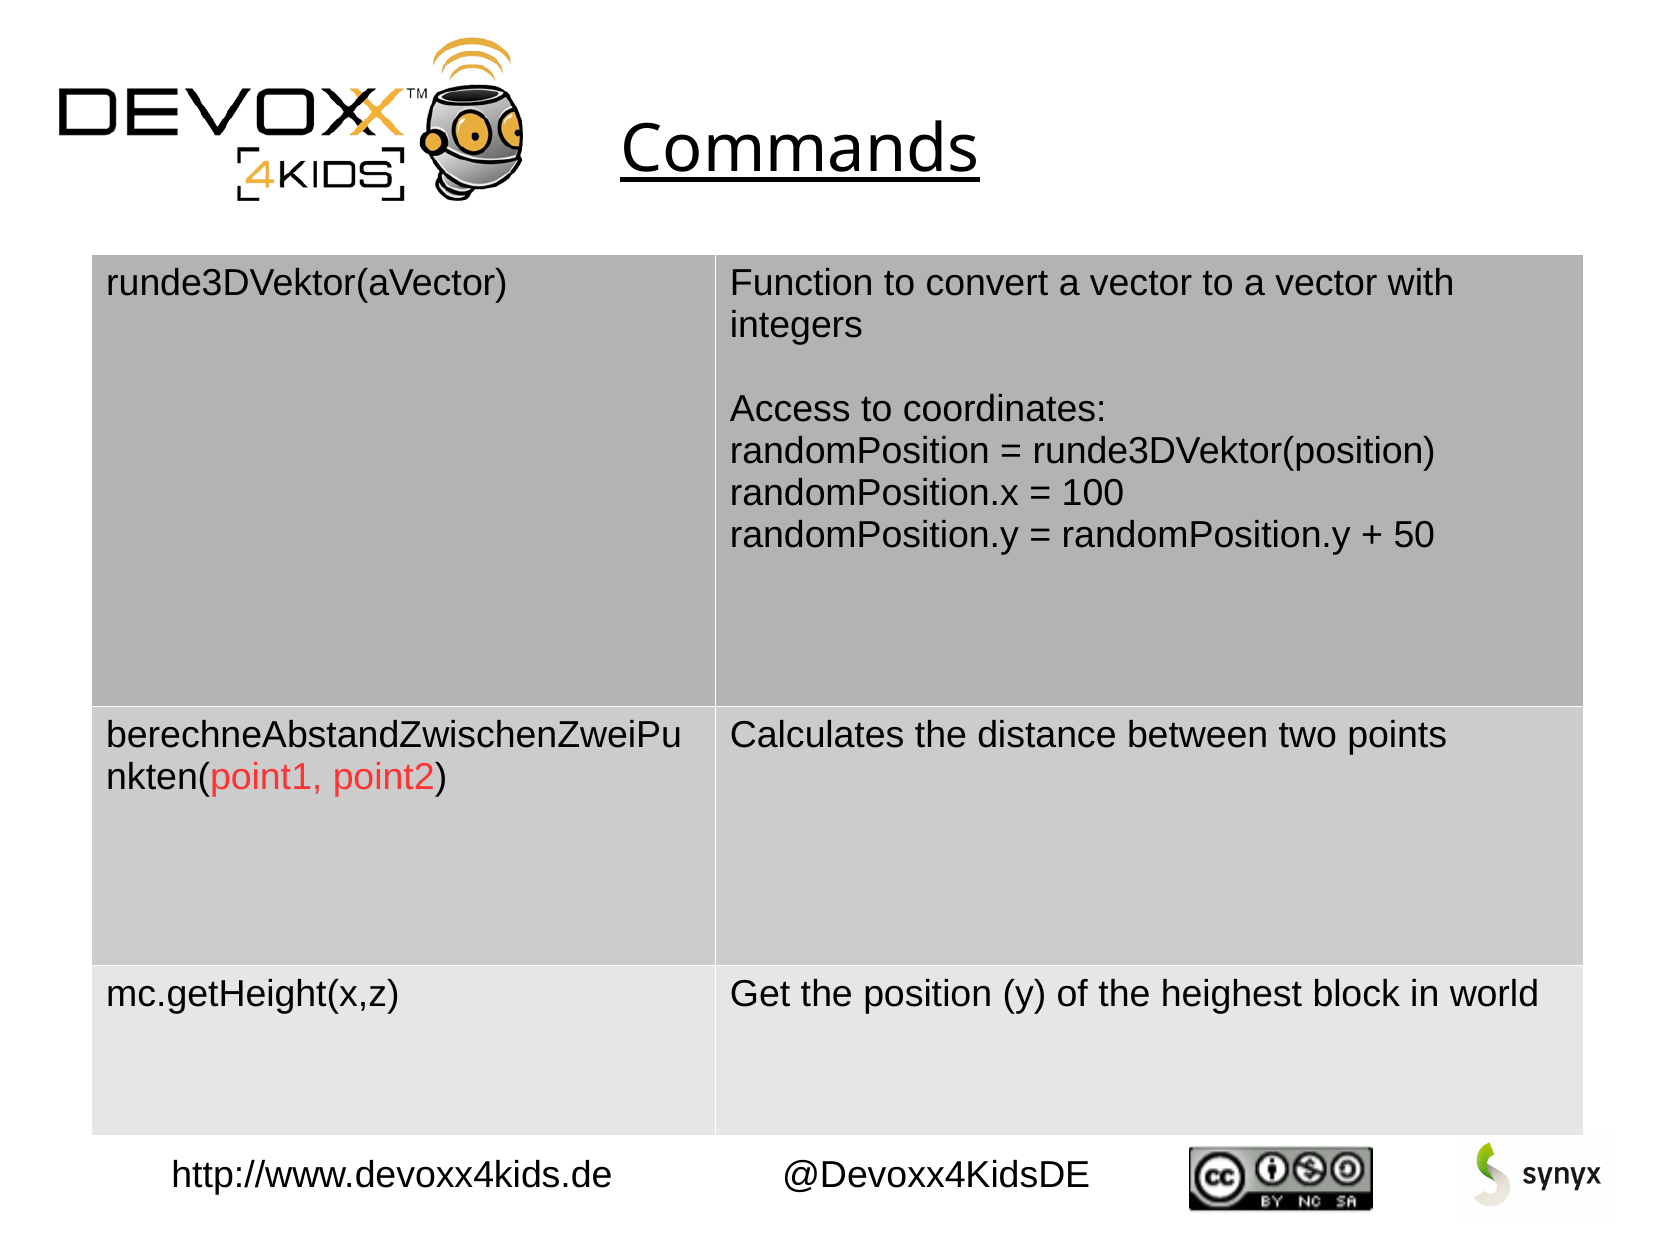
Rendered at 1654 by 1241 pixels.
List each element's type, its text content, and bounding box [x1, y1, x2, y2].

table_cell Get the position (y) of the heighest block in world [716, 966, 1583, 1135]
table_cell berechneAbstandZwischenZweiPunkten(point1, point2) [92, 707, 715, 965]
table_cell Calculates the distance between two points [716, 707, 1583, 965]
table_header Function to convert a vector to a vector with integers Access to coordinates: randomPosition = runde3DVektor(position) randomPosition.x = 100 randomPosition.y = randomPosition.y + 50 [716, 255, 1583, 706]
table_cell mc.getHeight(x,z) [92, 966, 715, 1135]
picture [1455, 1128, 1616, 1223]
title [82, 49, 1571, 257]
table_header runde3DVektor(aVector) [92, 255, 715, 706]
picture [59, 37, 523, 201]
picture [1189, 1146, 1373, 1213]
text_box Commands [605, 93, 1469, 201]
